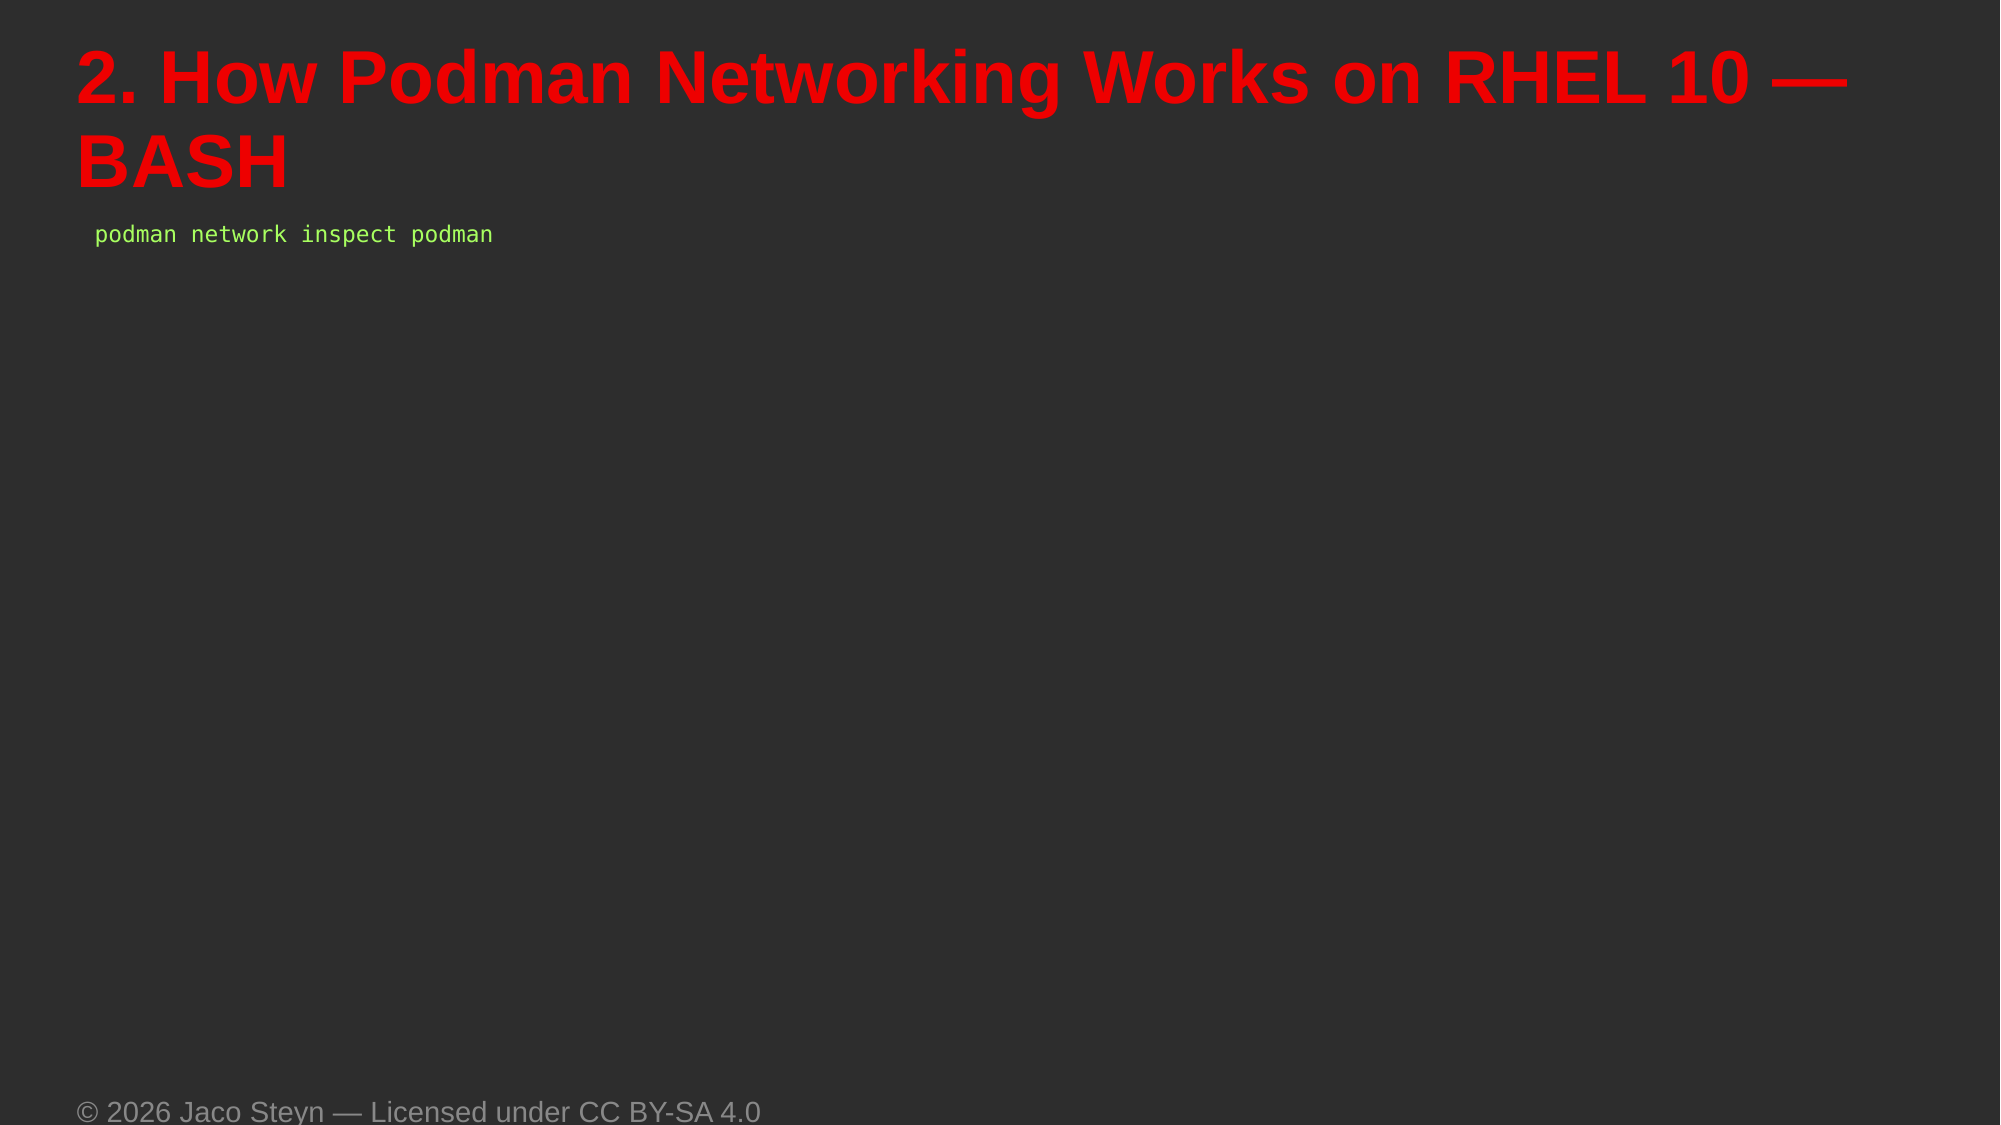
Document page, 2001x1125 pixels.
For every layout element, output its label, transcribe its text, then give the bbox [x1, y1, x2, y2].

text_box podman network inspect podman [59, 194, 1942, 1052]
text_box 2. How Podman Networking Works on RHEL 10 — BASH [59, 23, 1942, 178]
text_box © 2026 Jaco Steyn — Licensed under CC BY-SA 4.0 [59, 1083, 1942, 1120]
